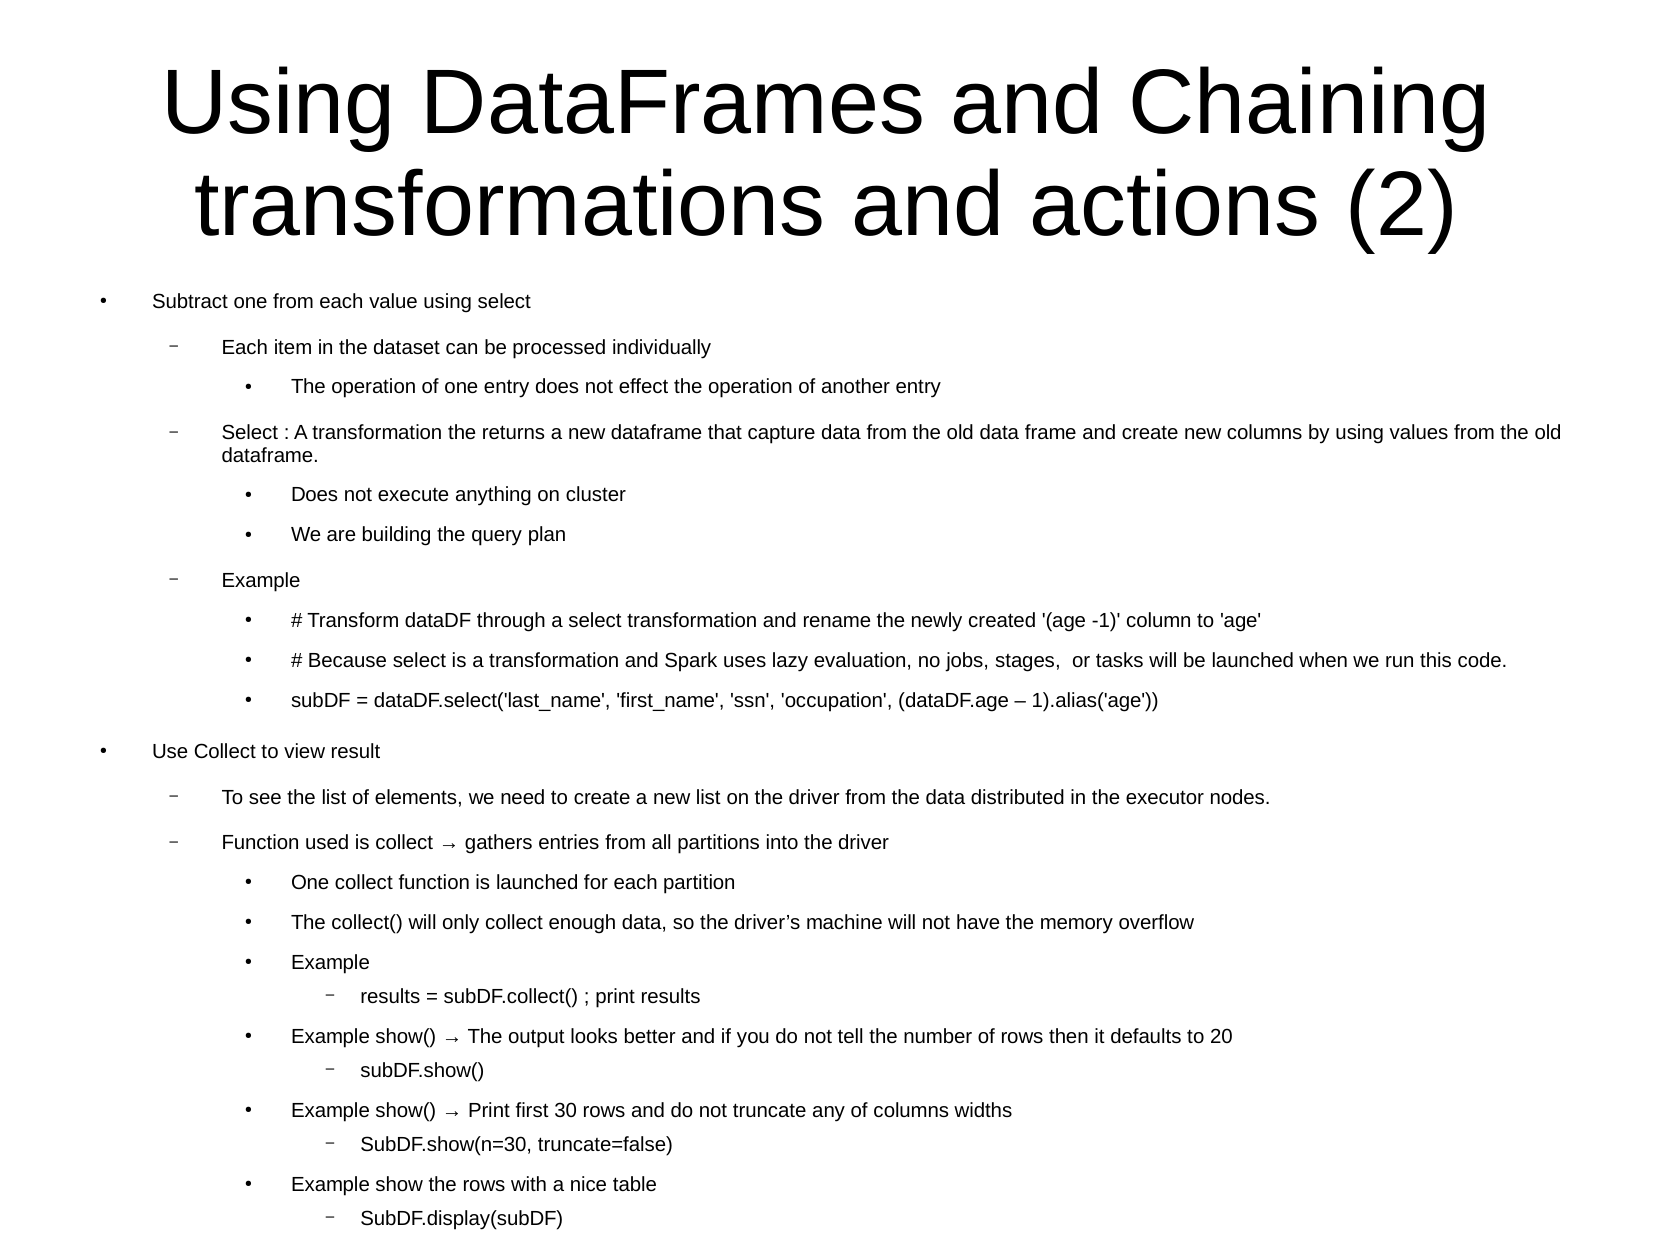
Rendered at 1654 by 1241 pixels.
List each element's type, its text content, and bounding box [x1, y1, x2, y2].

list Subtract one from each value using select Each item in the dataset can be processed individually The operation of one entry does not effect the operation of another entry Select : A transformation the returns a new dataframe that capture data from the old data frame and create new columns by using values from the old dataframe. Does not execute anything on cluster We are building the query plan Example # Transform dataDF through a select transformation and rename the newly created '(age -1)' column to 'age' # Because select is a transformation and Spark uses lazy evaluation, no jobs, stages, or tasks will be launched when we run this code. subDF = dataDF.select('last_name', 'first_name', 'ssn', 'occupation', (dataDF.age – 1).alias('age')) Use Collect to view result To see the list of elements, we need to create a new list on the driver from the data distributed in the executor nodes. Function used is collect → gathers entries from all partitions into the driver One collect function is launched for each partition The collect() will only collect enough data, so the driver’s machine will not have the memory overflow Example results = subDF.collect() ; print results Example show() → The output looks better and if you do not tell the number of rows then it defaults to 20 subDF.show() Example show() → Print first 30 rows and do not truncate any of columns widths SubDF.show(n=30, truncate=false) Example show the rows with a nice table SubDF.display(subDF) [82, 290, 1571, 1231]
title Using DataFrames and Chaining transformations and actions (2) [82, 49, 1571, 257]
